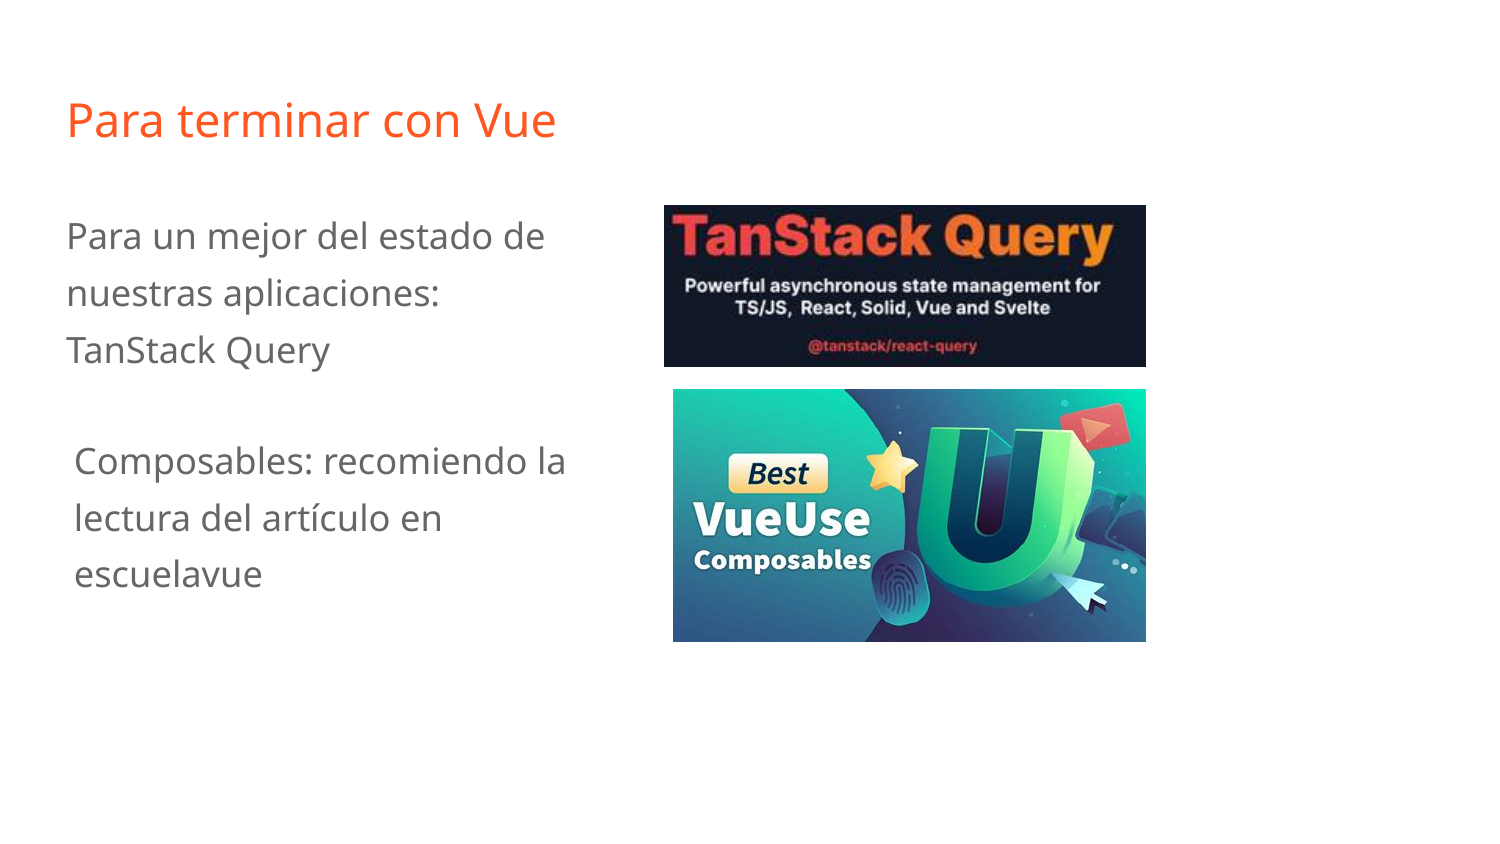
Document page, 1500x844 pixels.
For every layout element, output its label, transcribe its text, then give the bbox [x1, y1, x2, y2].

list Composables: recomiendo la lectura del artículo en escuelavue [59, 413, 646, 615]
picture [673, 389, 1146, 642]
picture [664, 205, 1146, 367]
title Para terminar con Vue [51, 72, 1449, 167]
list Para un mejor del estado de nuestras aplicaciones: TanStack Query [51, 188, 638, 390]
